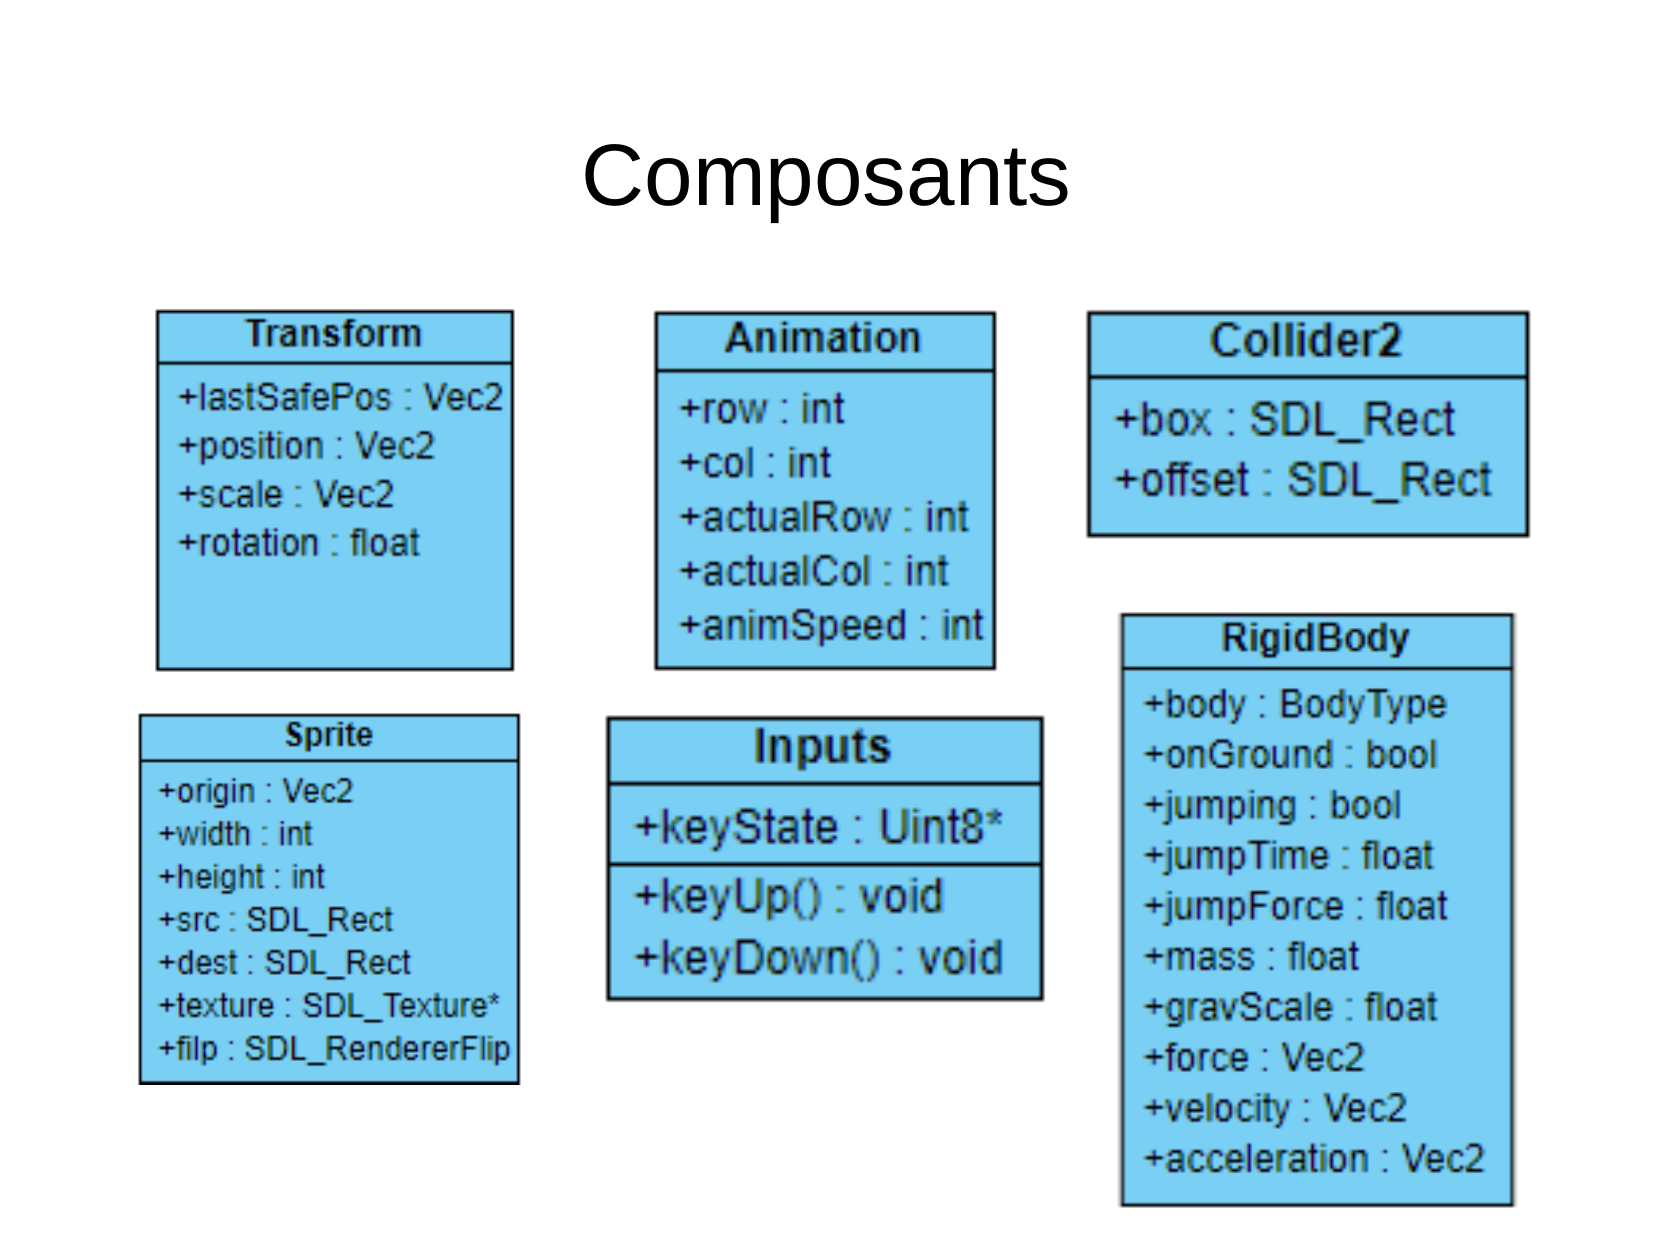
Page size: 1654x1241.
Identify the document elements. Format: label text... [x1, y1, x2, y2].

picture [151, 305, 521, 678]
title Composants [109, 76, 1545, 274]
picture [137, 712, 526, 1085]
picture [649, 306, 1004, 678]
picture [604, 714, 1049, 1010]
picture [1116, 608, 1524, 1211]
picture [1081, 305, 1542, 550]
